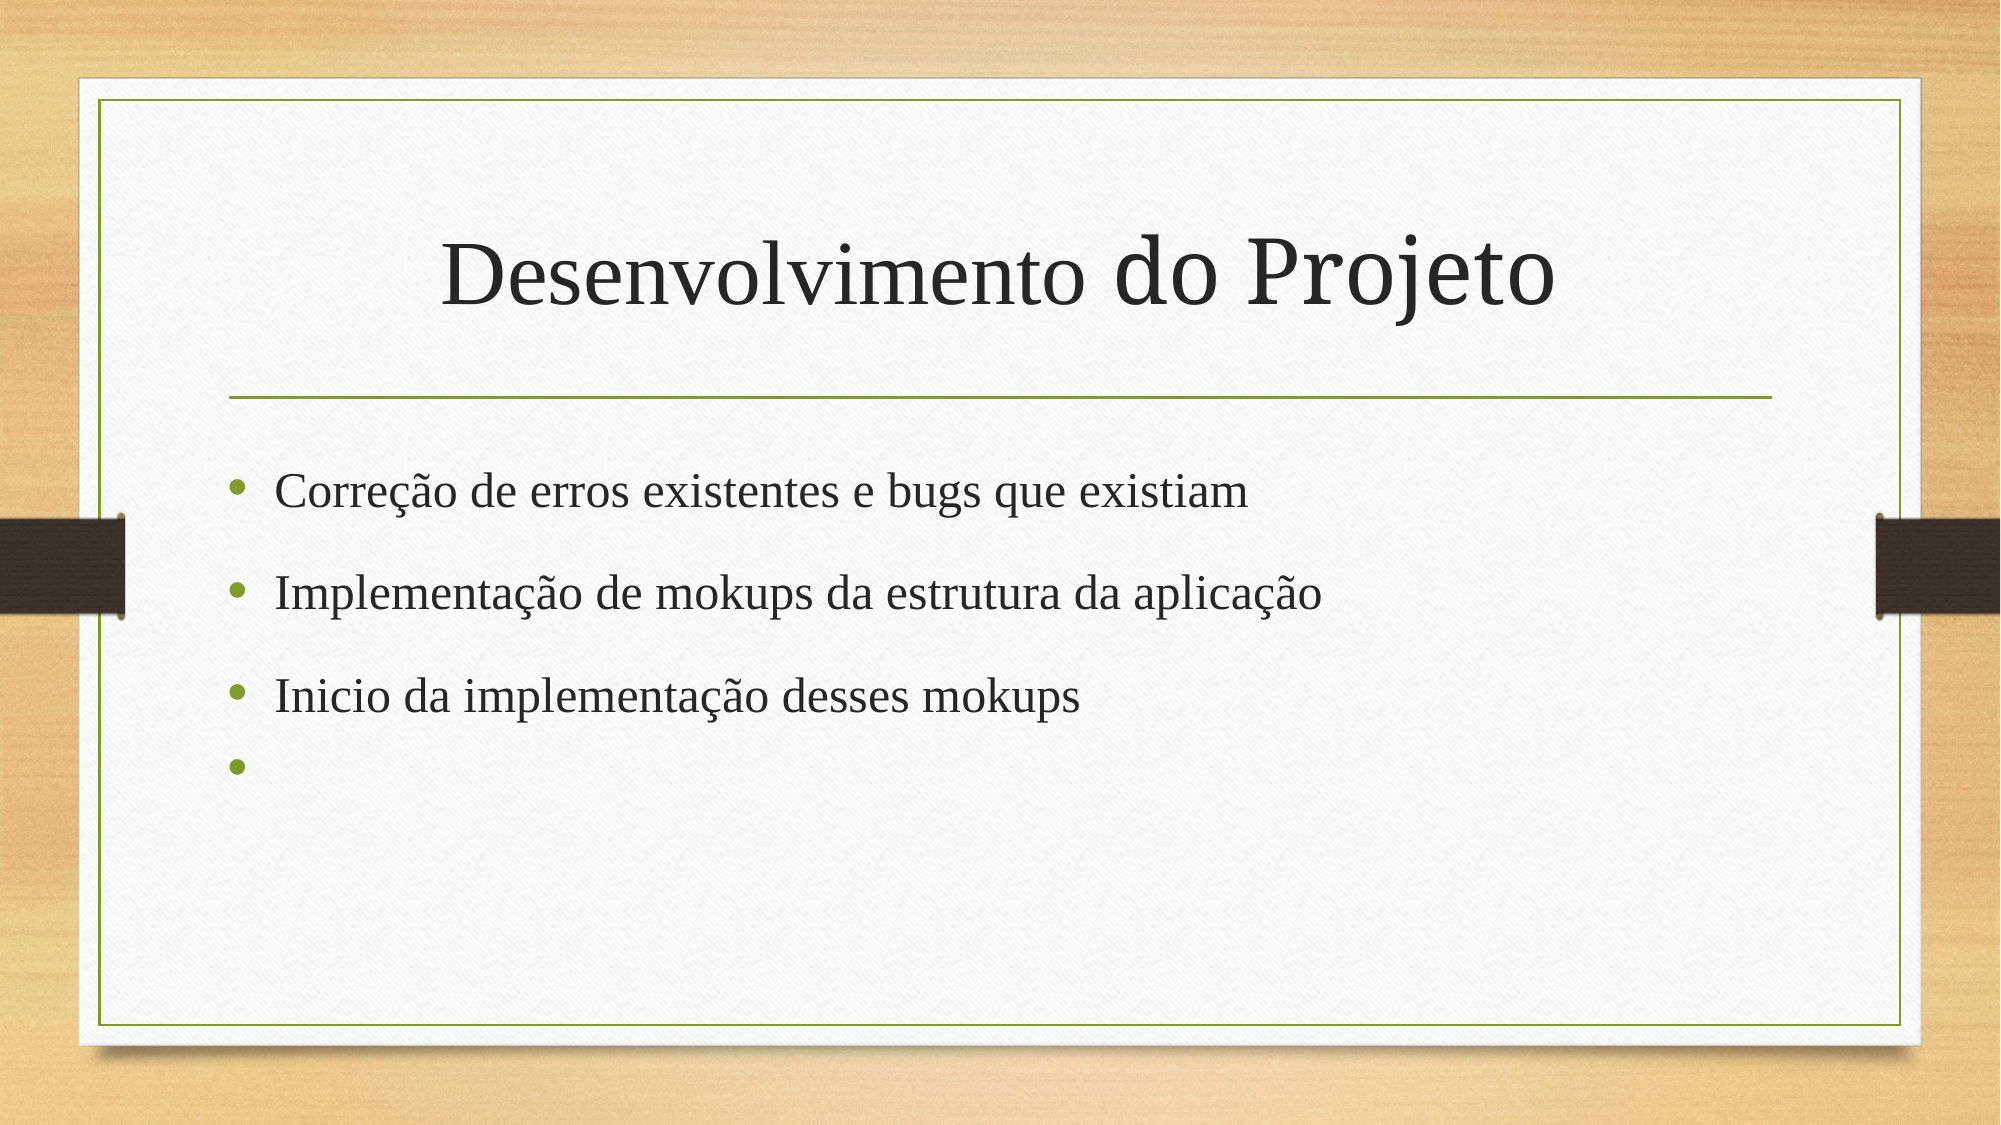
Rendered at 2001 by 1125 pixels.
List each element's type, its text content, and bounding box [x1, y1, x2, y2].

list Correção de erros existentes e bugs que existiam Implementação de mokups da estrutura da aplicação Inicio da implementação desses mokups [212, 419, 1788, 964]
title Desenvolvimento do Projeto [212, 161, 1788, 376]
